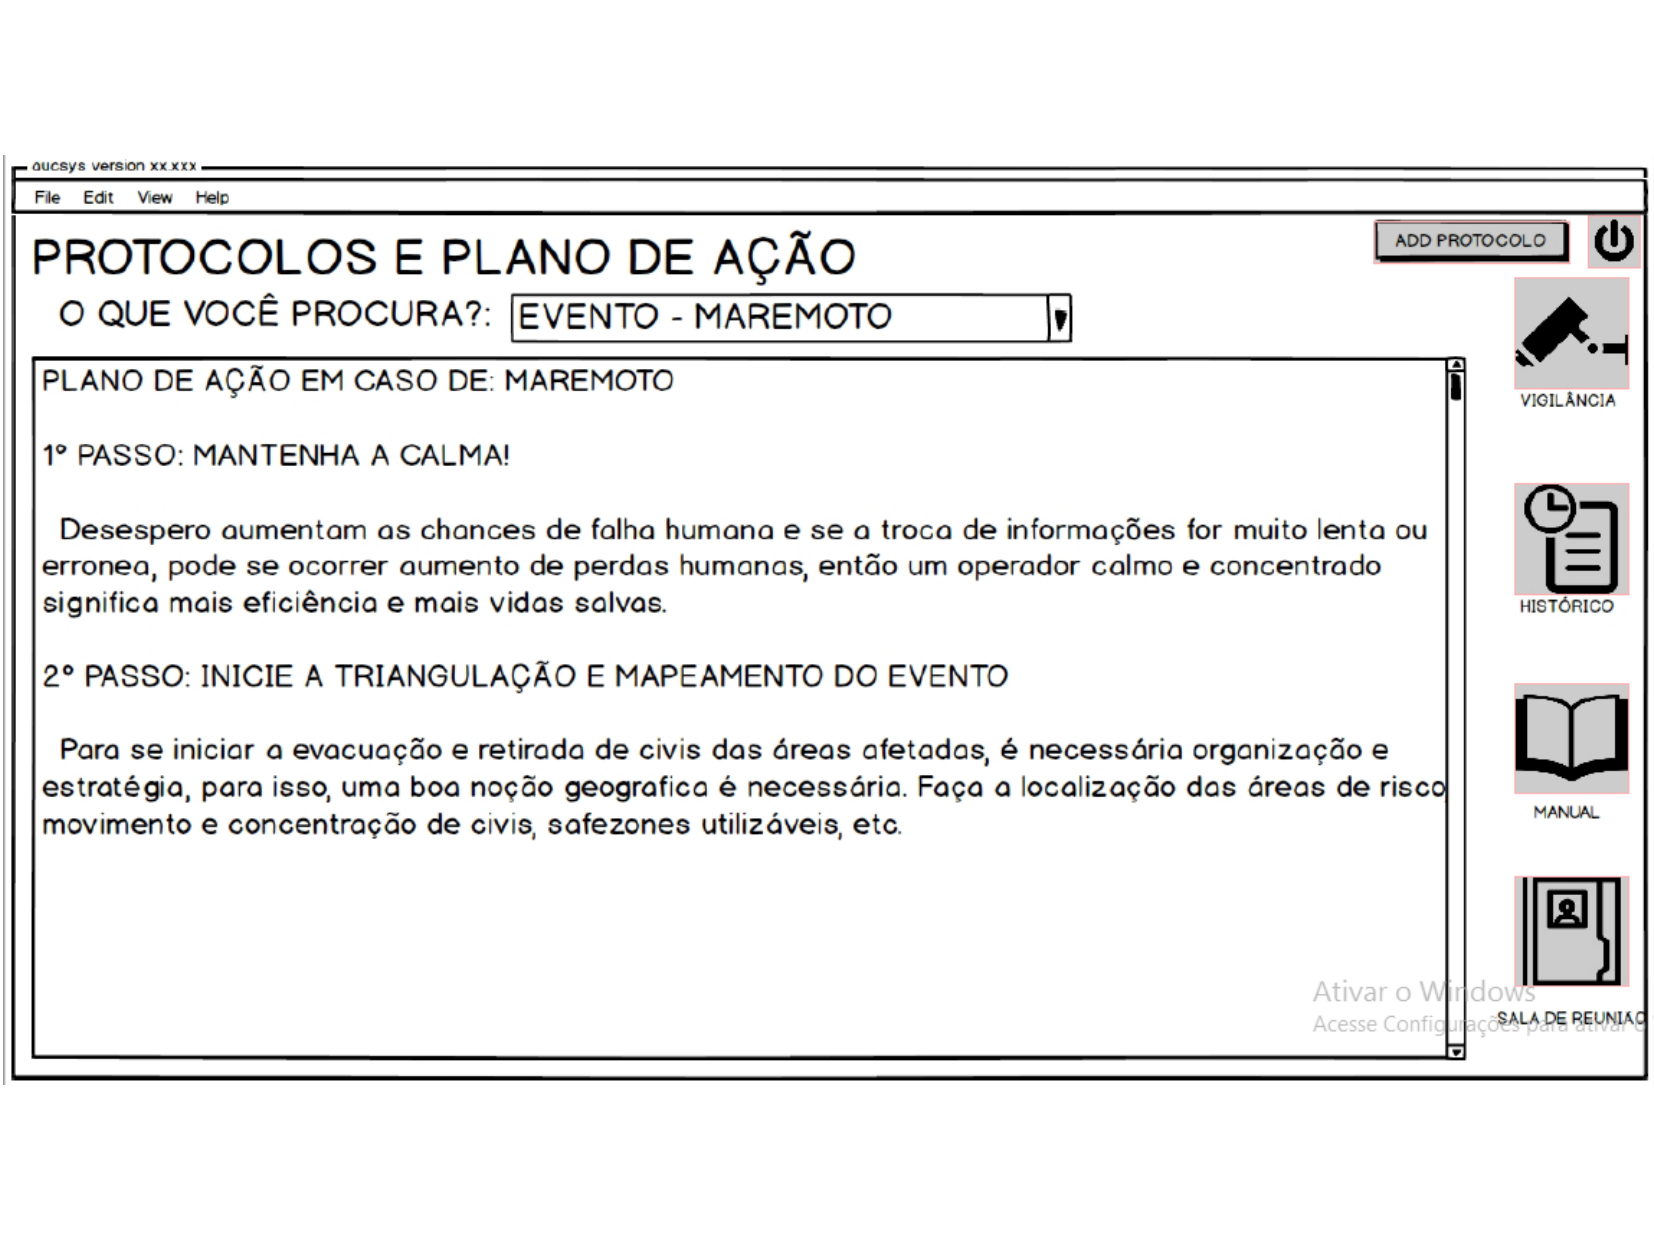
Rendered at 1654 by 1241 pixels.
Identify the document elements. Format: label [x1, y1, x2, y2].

picture [3, 155, 1654, 1085]
